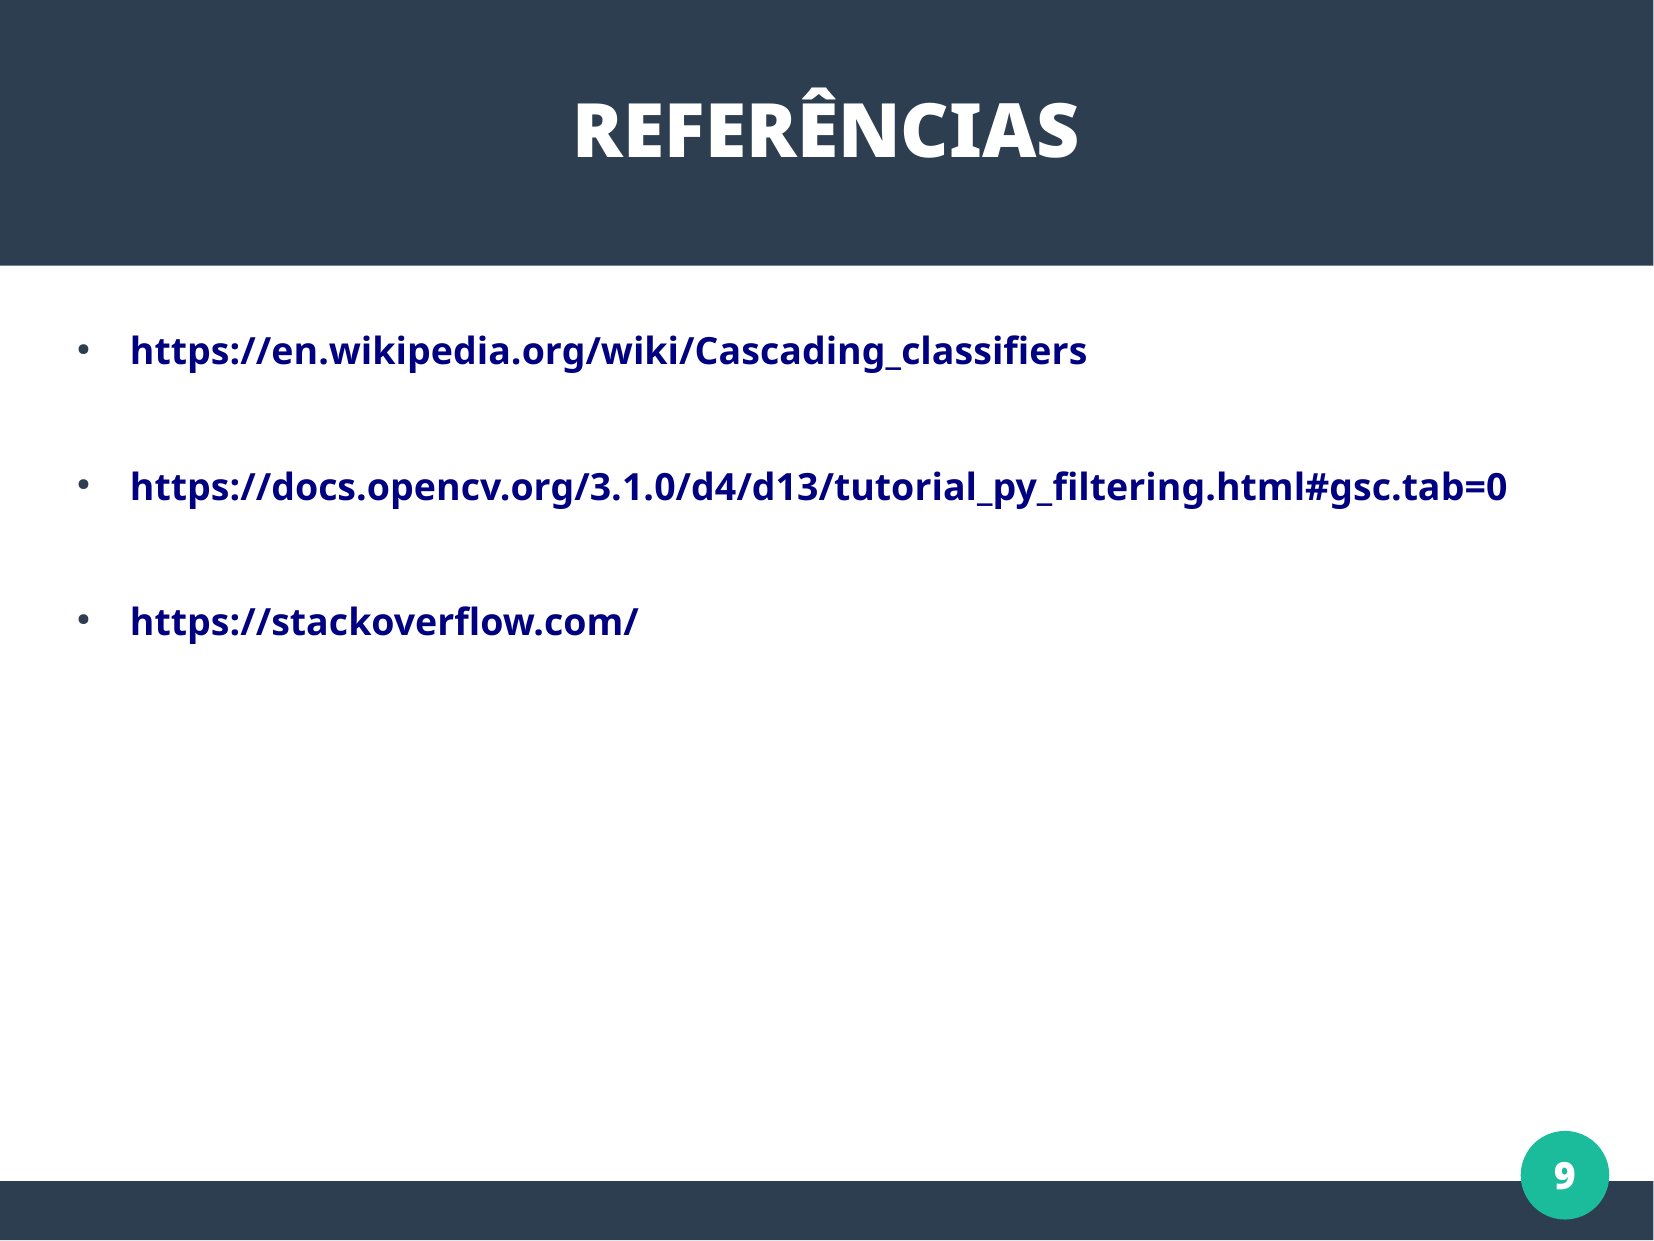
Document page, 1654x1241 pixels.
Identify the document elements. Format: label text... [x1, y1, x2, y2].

title REFERÊNCIAS [59, 49, 1595, 207]
list https://en.wikipedia.org/wiki/Cascading_classifiers https://docs.opencv.org/3.1.0/d4/d13/tutorial_py_filtering.html#gsc.tab=0 https://stackoverflow.com/ [59, 324, 1595, 1152]
